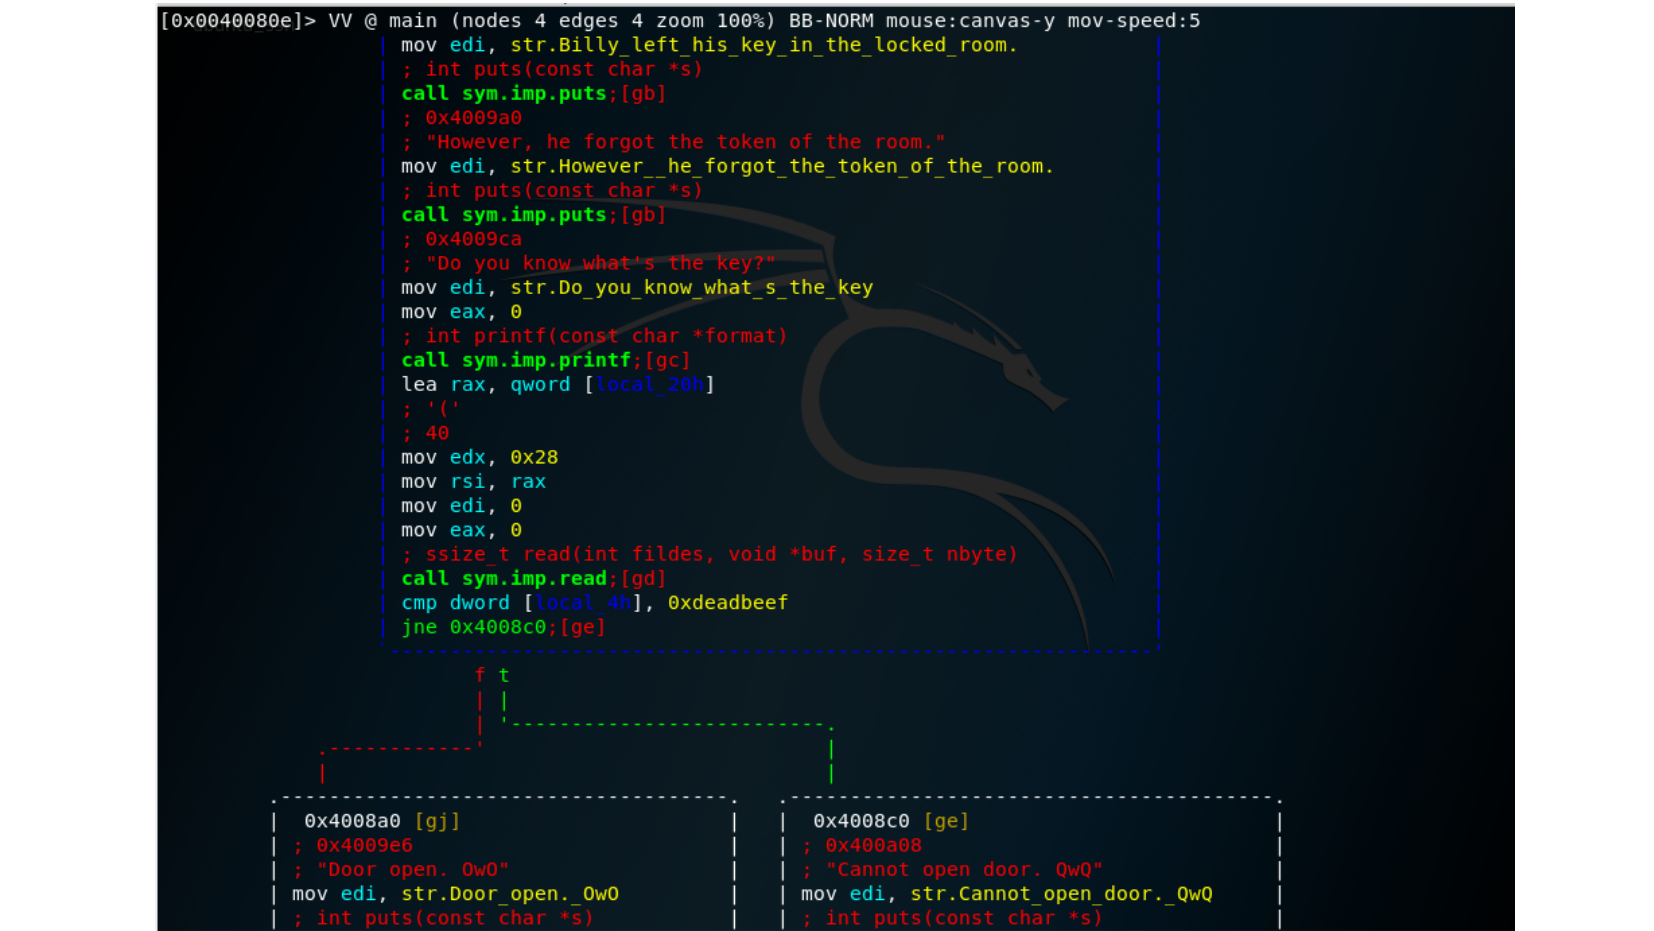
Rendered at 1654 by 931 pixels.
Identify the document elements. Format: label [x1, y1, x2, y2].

picture [155, 3, 1515, 931]
